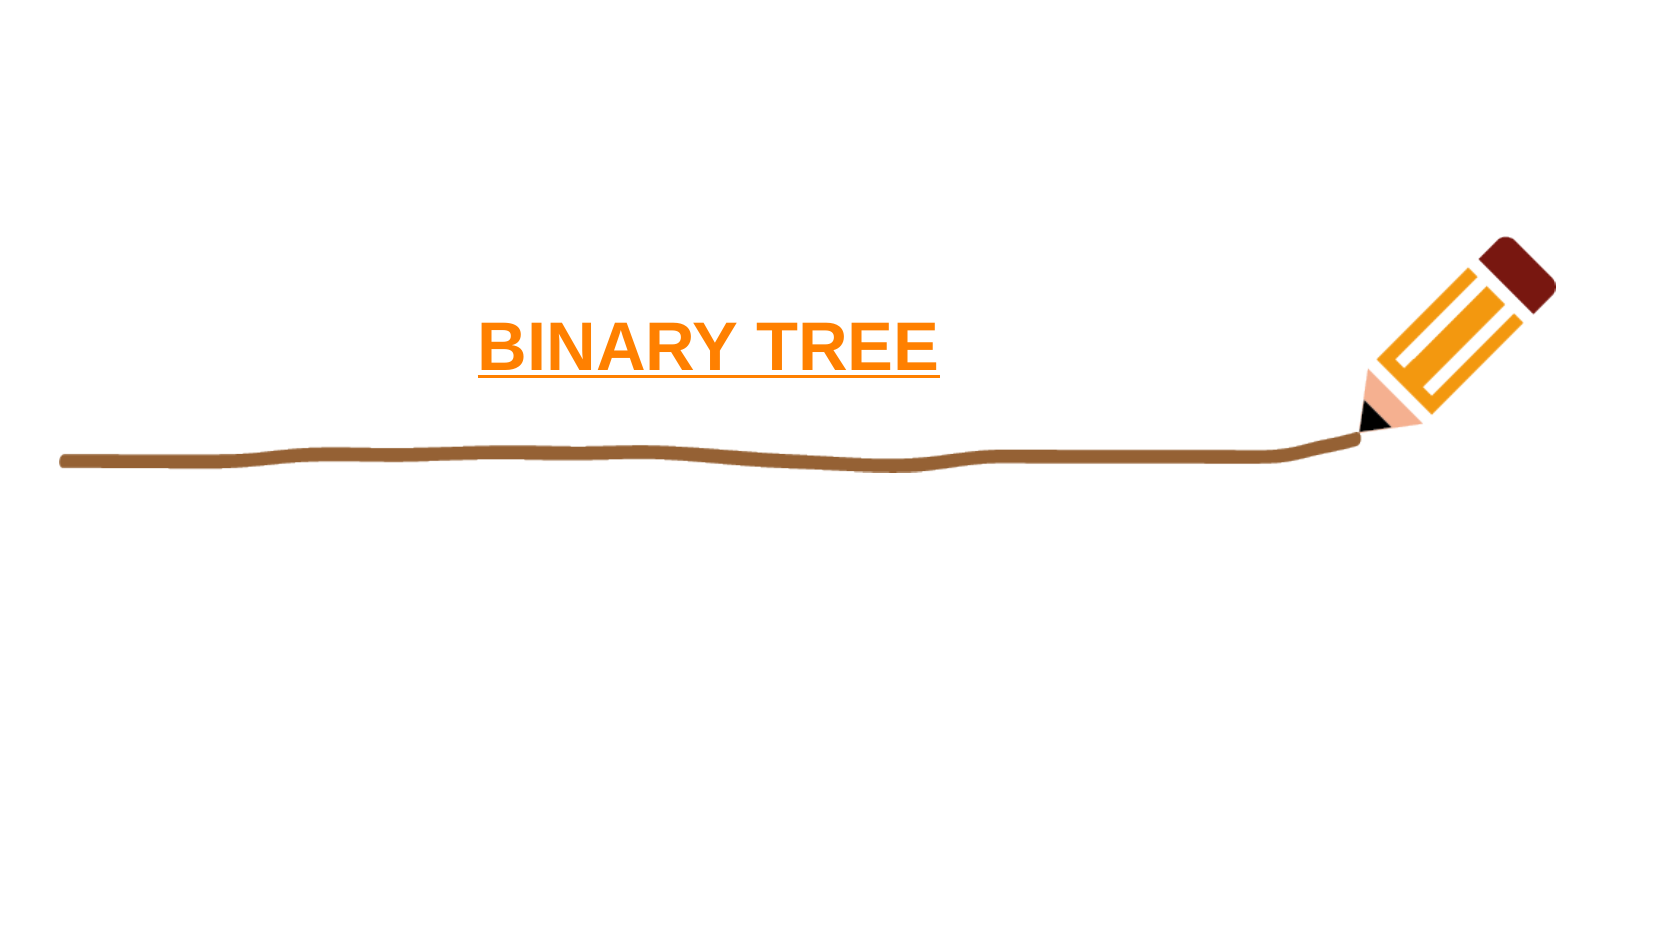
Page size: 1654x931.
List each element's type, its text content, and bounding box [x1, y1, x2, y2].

picture [59, 236, 1556, 473]
title BINARY TREE [88, 265, 1329, 429]
